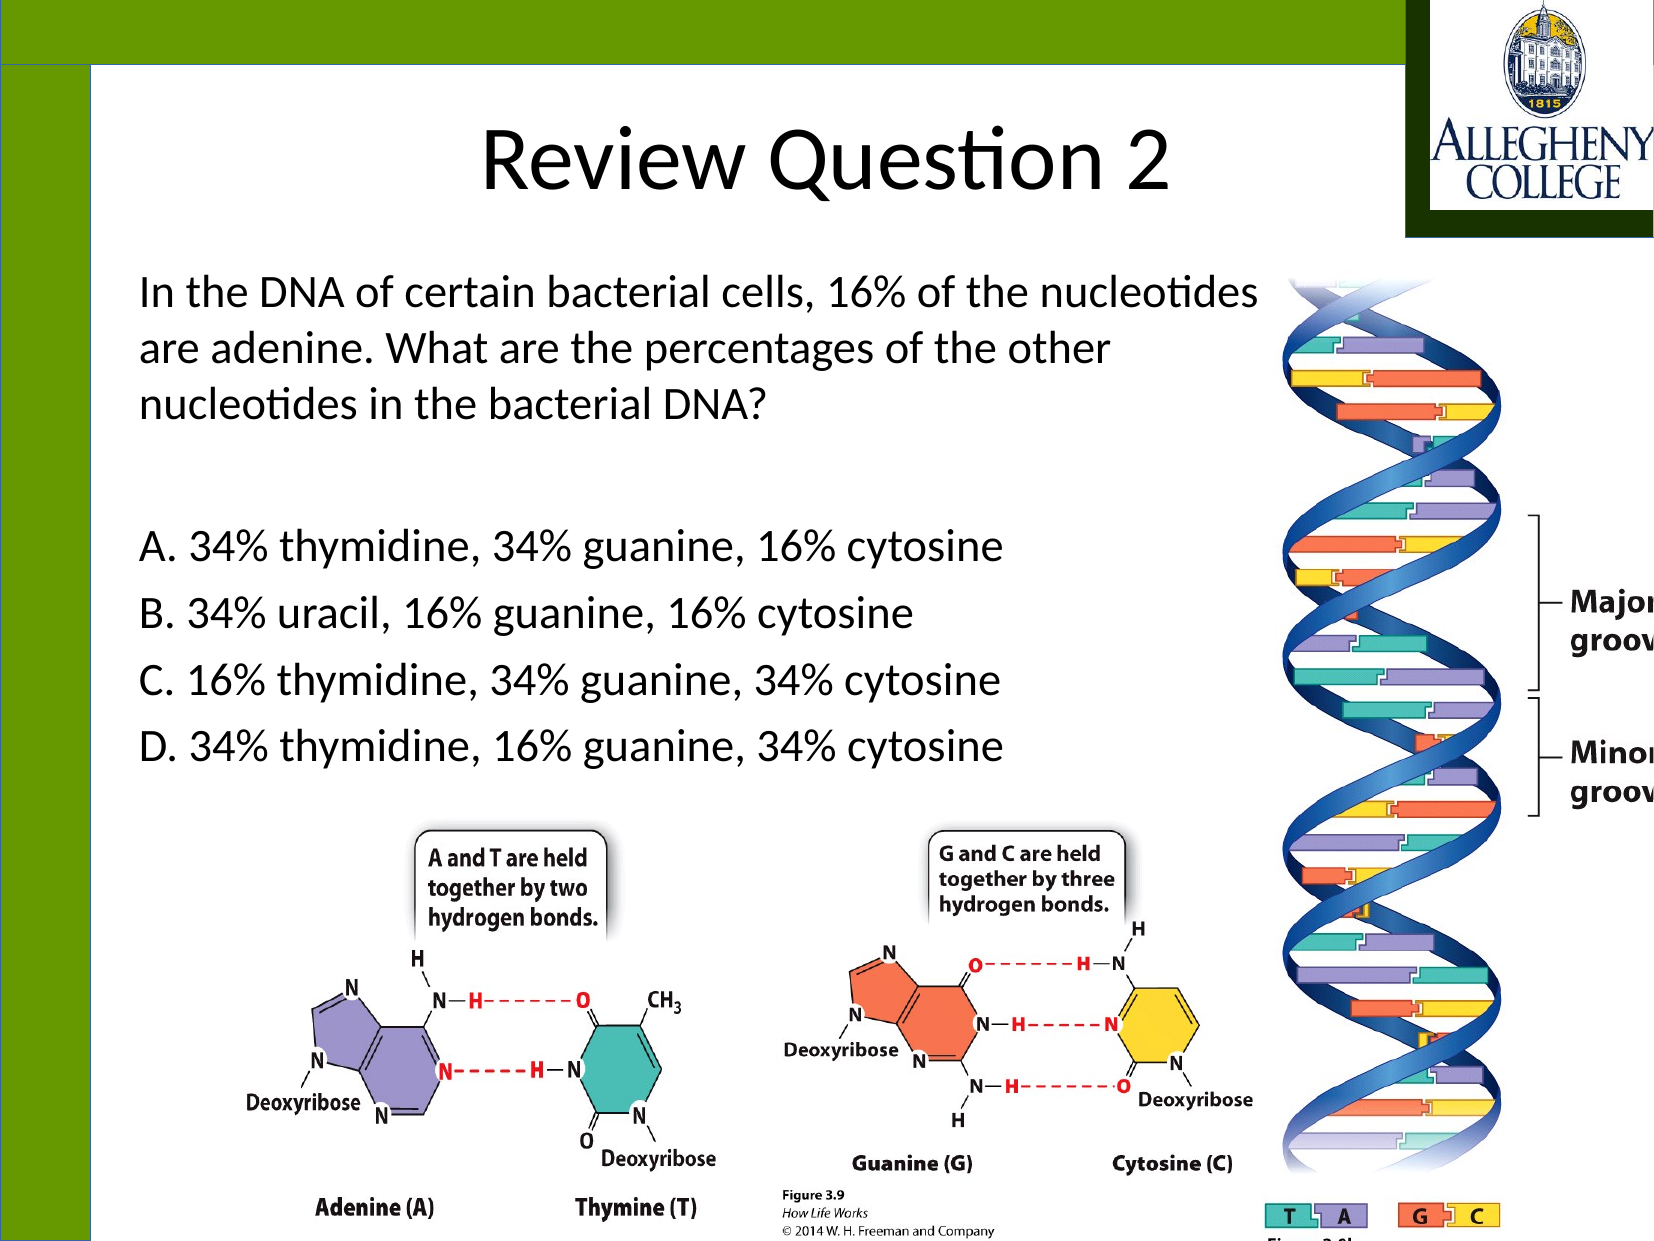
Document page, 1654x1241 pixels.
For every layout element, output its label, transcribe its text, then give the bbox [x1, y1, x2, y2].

picture [1430, 0, 1654, 210]
picture [776, 270, 1654, 1241]
title Review Question 2 [91, 65, 1571, 257]
text_box [0, 0, 1654, 1241]
picture [239, 814, 724, 1241]
list In the DNA of certain bacterial cells, 16% of the nucleotides are adenine. What are the percentages of the other nucleotides in the bacterial DNA? A. 34% thymidine, 34% guanine, 16% cytosine B. 34% uracil, 16% guanine, 16% cytosine C. 16% thymidine, 34% guanine, 34% cytosine D. 34% thymidine, 16% guanine, 34% cytosine [124, 253, 1303, 780]
